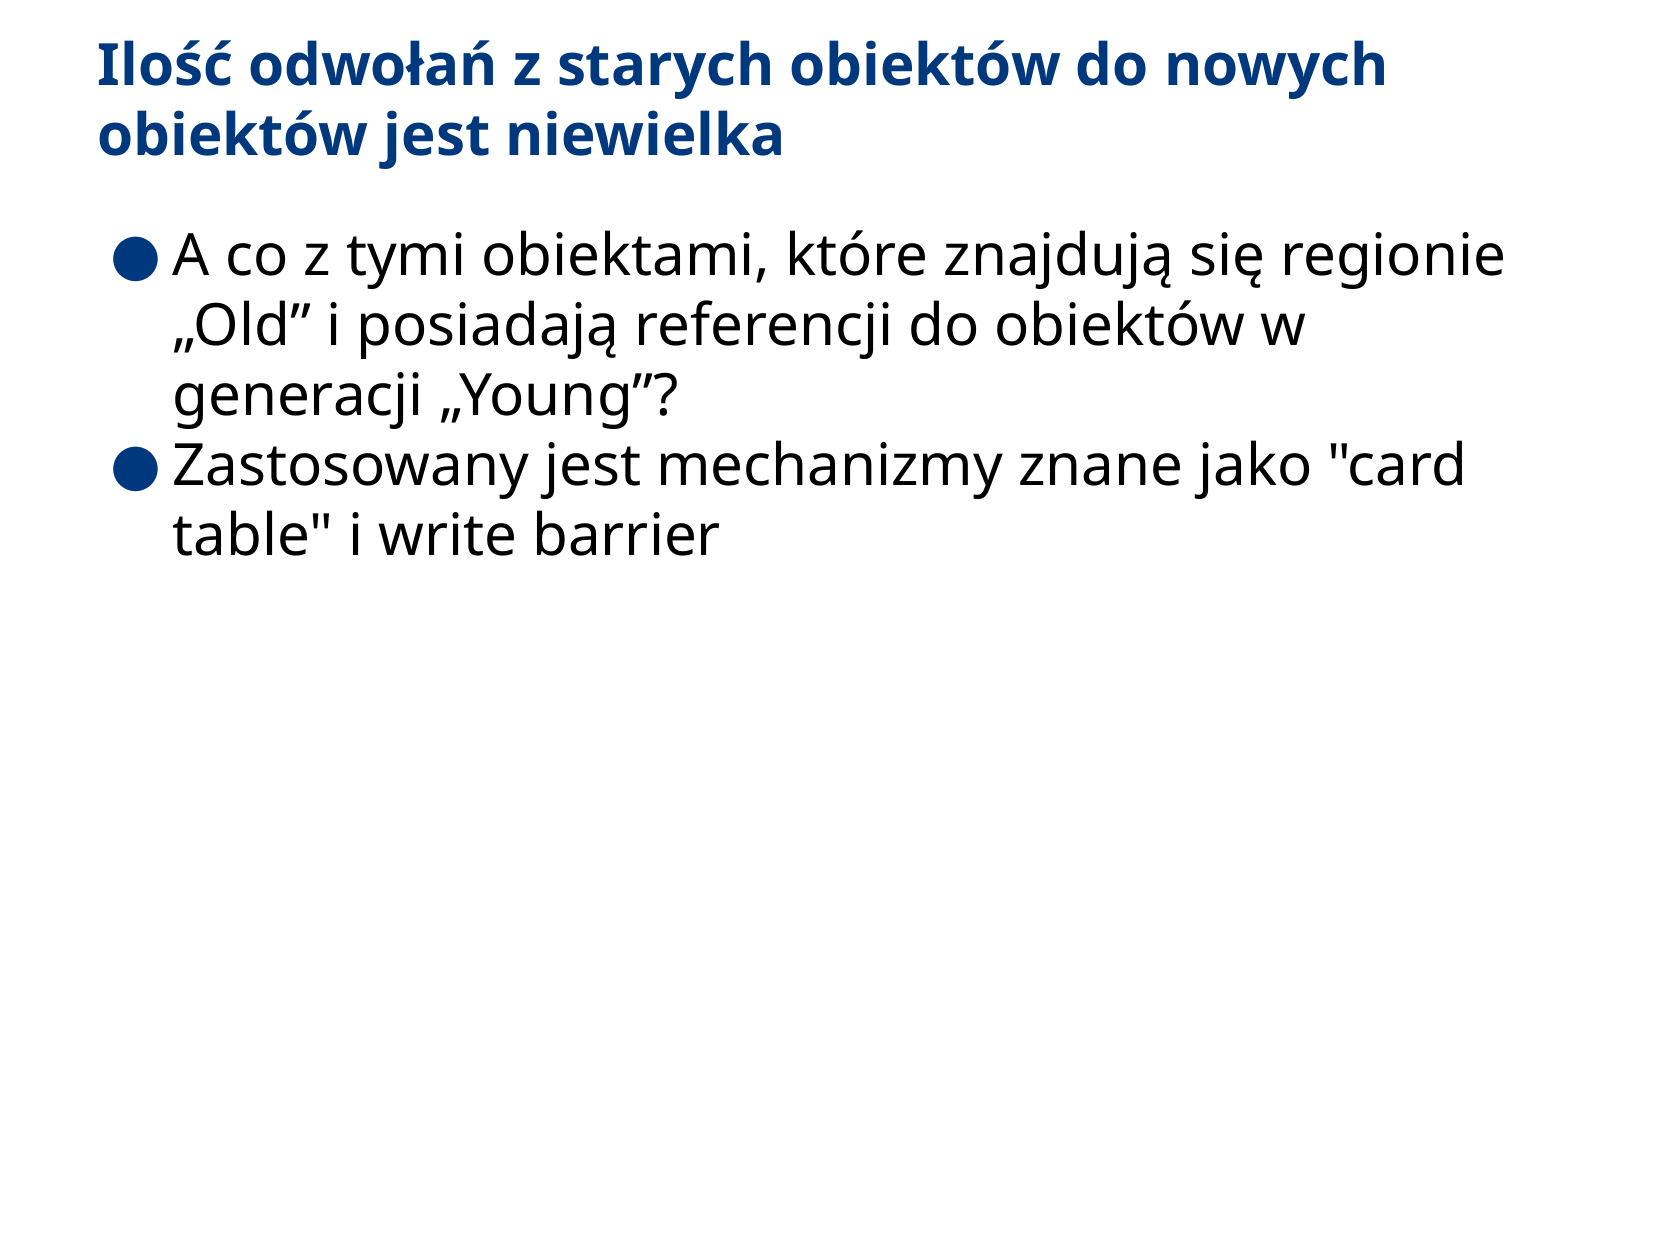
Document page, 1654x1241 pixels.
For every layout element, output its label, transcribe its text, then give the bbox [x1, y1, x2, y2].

list A co z tymi obiektami, które znajdują się regionie „Old” i posiadają referencji do obiektów w generacji „Young”? Zastosowany jest mechanizmy znane jako "card table" i write barrier [82, 202, 1571, 1120]
title Ilość odwołań z starych obiektów do nowych obiektów jest niewielka [82, 49, 1571, 183]
